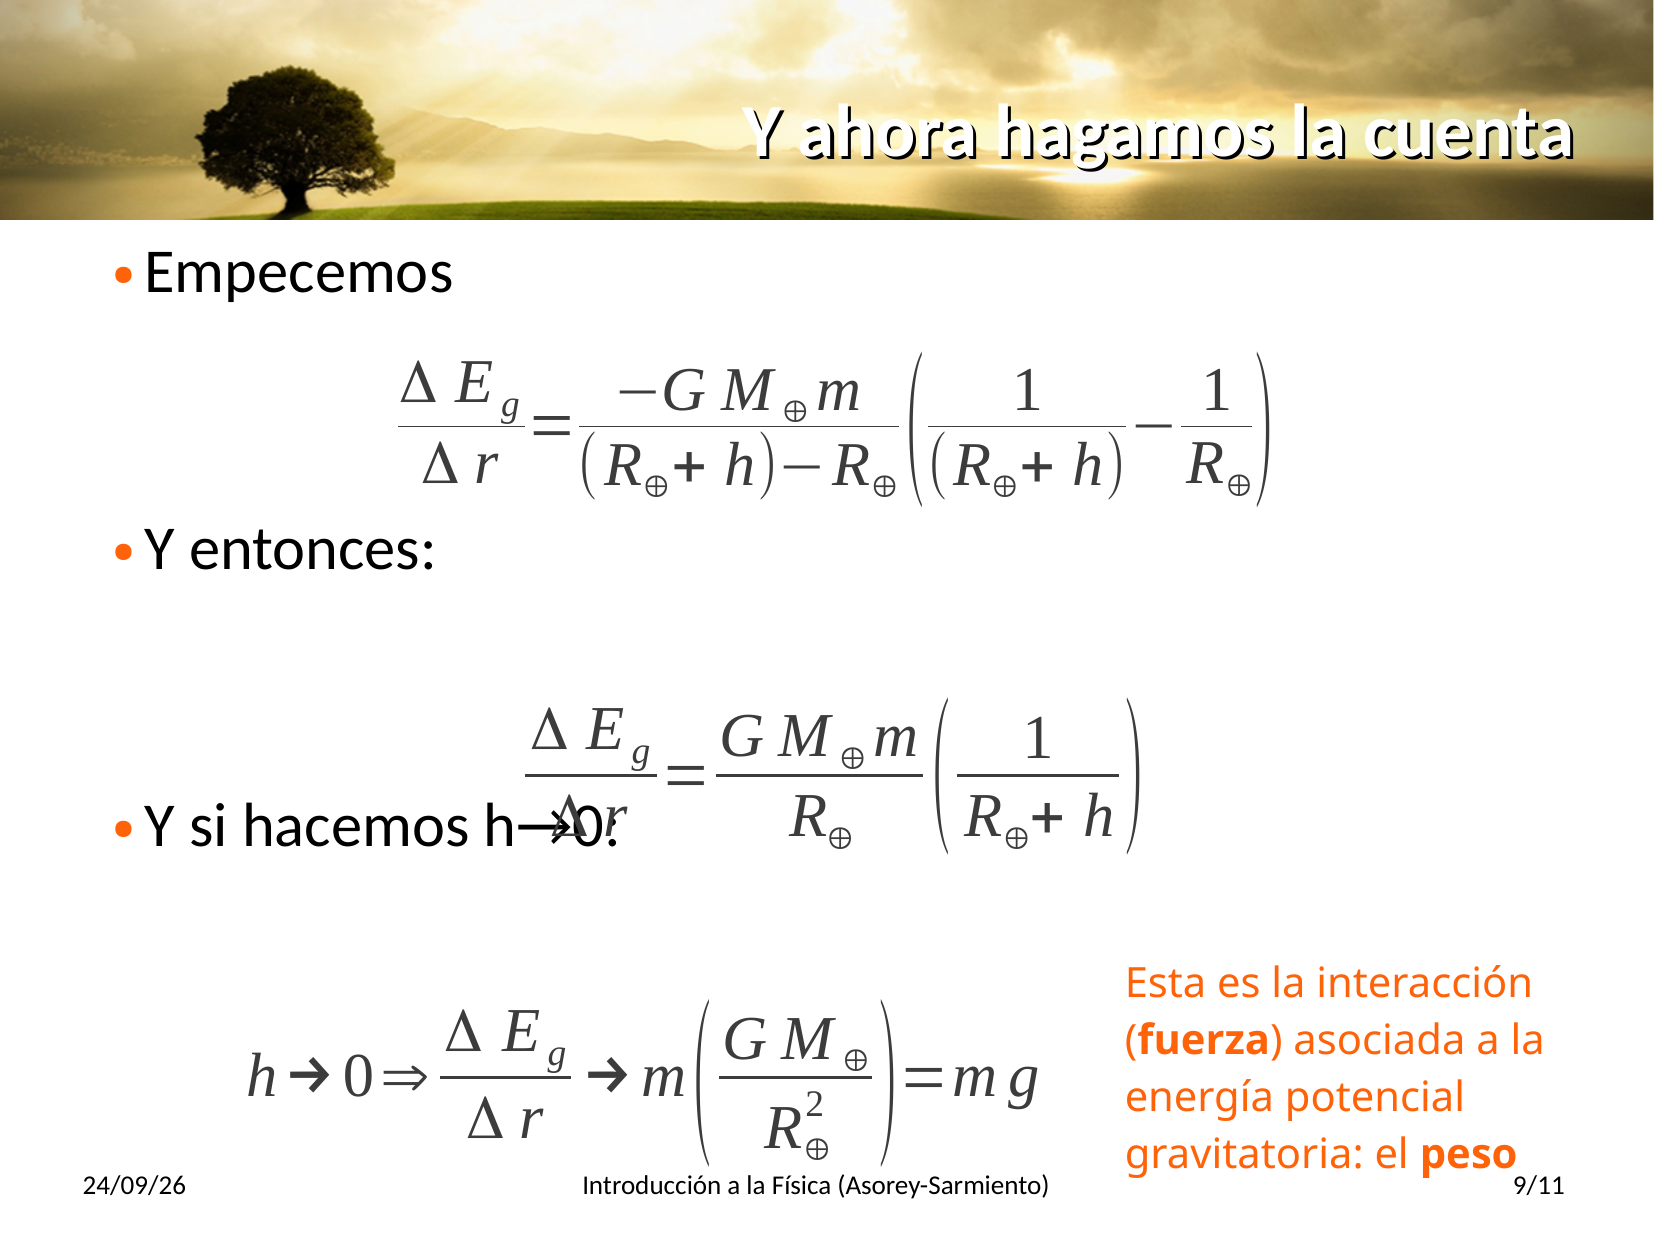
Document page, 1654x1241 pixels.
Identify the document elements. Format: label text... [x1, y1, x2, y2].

chart [238, 995, 1051, 1171]
picture [0, 0, 1654, 220]
chart [390, 346, 1283, 511]
title Y ahora hagamos la cuenta [86, 49, 1576, 226]
list Empecemos Y entonces: Y si hacemos h→0: [82, 245, 1571, 1065]
text_box Esta es la interacción (fuerza) asociada a la energía potencial gravitatoria: el peso [1110, 945, 1606, 1186]
chart [515, 692, 1152, 859]
